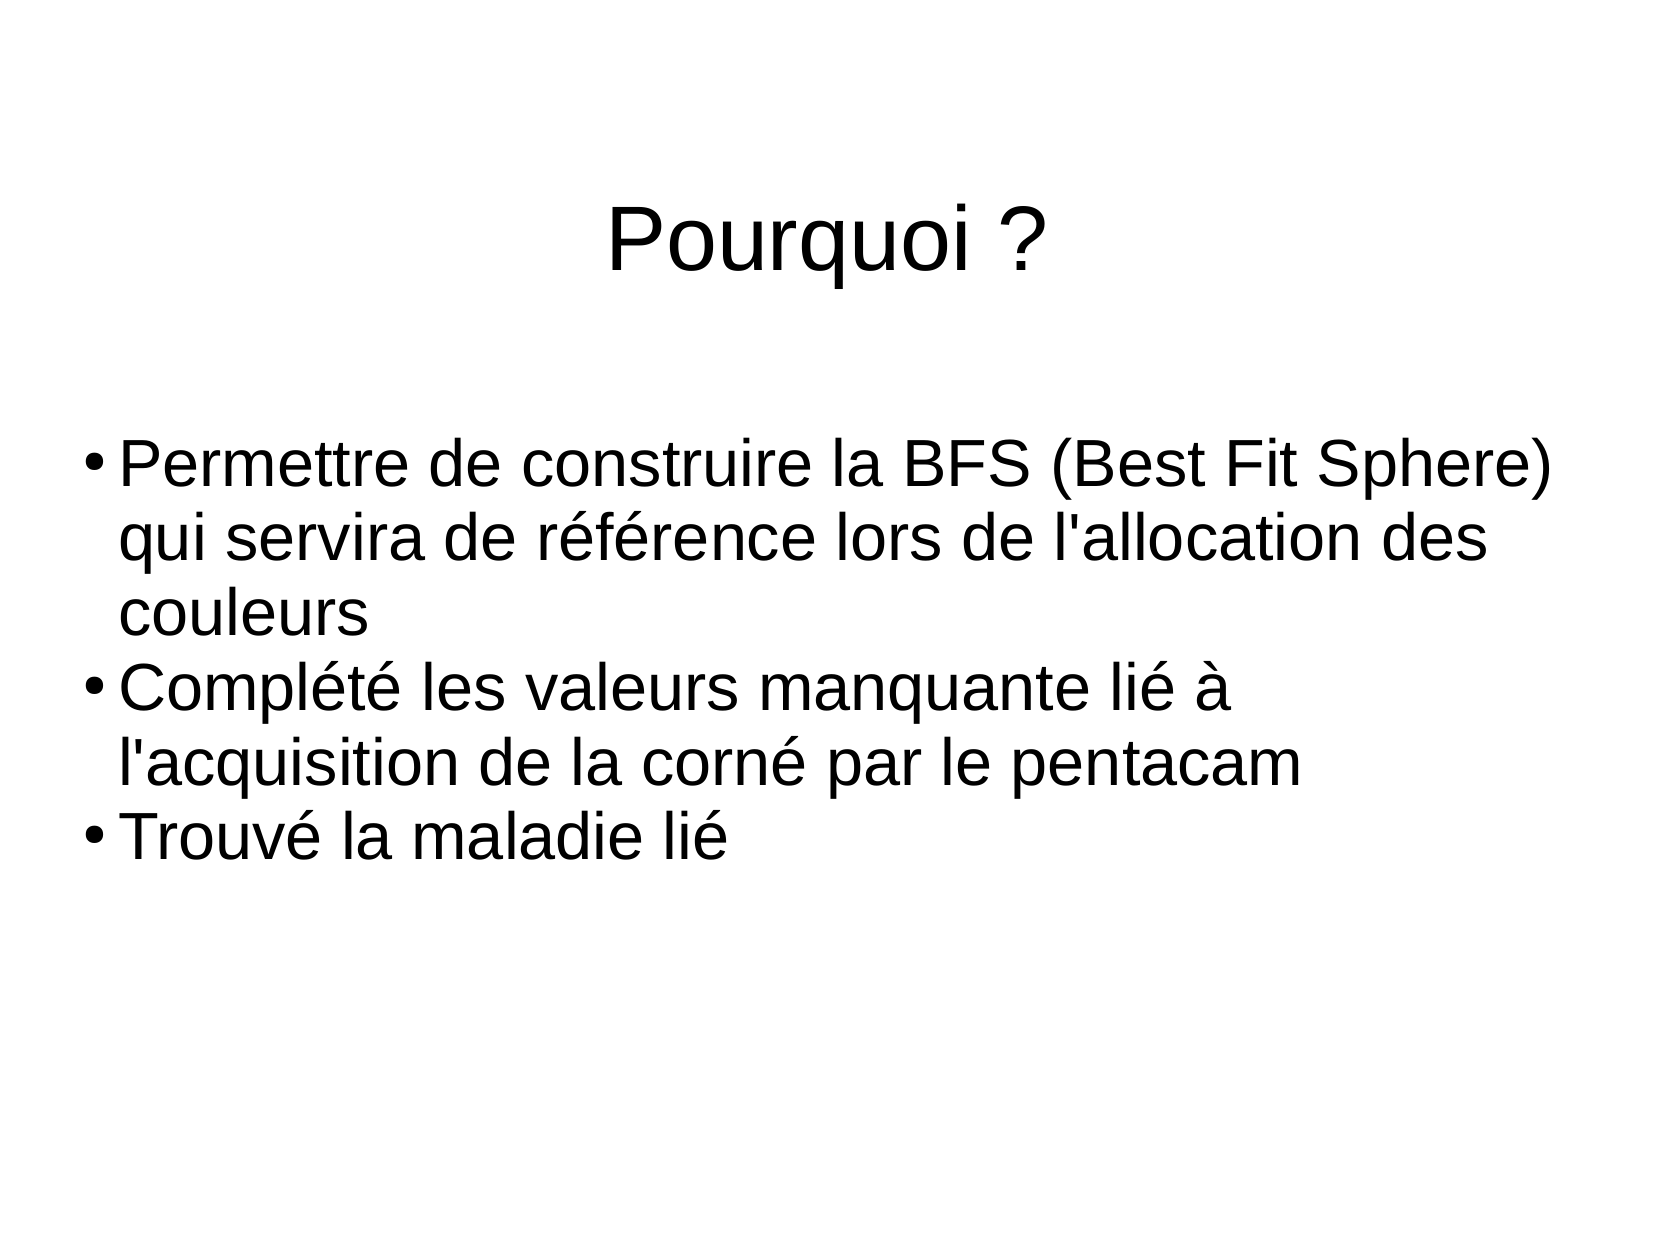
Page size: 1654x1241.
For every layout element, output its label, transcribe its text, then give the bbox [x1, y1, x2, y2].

subtitle Permettre de construire la BFS (Best Fit Sphere) qui servira de référence lors de l'allocation des couleurs Complété les valeurs manquante lié à l'acquisition de la corné par le pentacam Trouvé la maladie lié [82, 290, 1571, 1010]
title Pourquoi ? [82, 135, 1571, 290]
